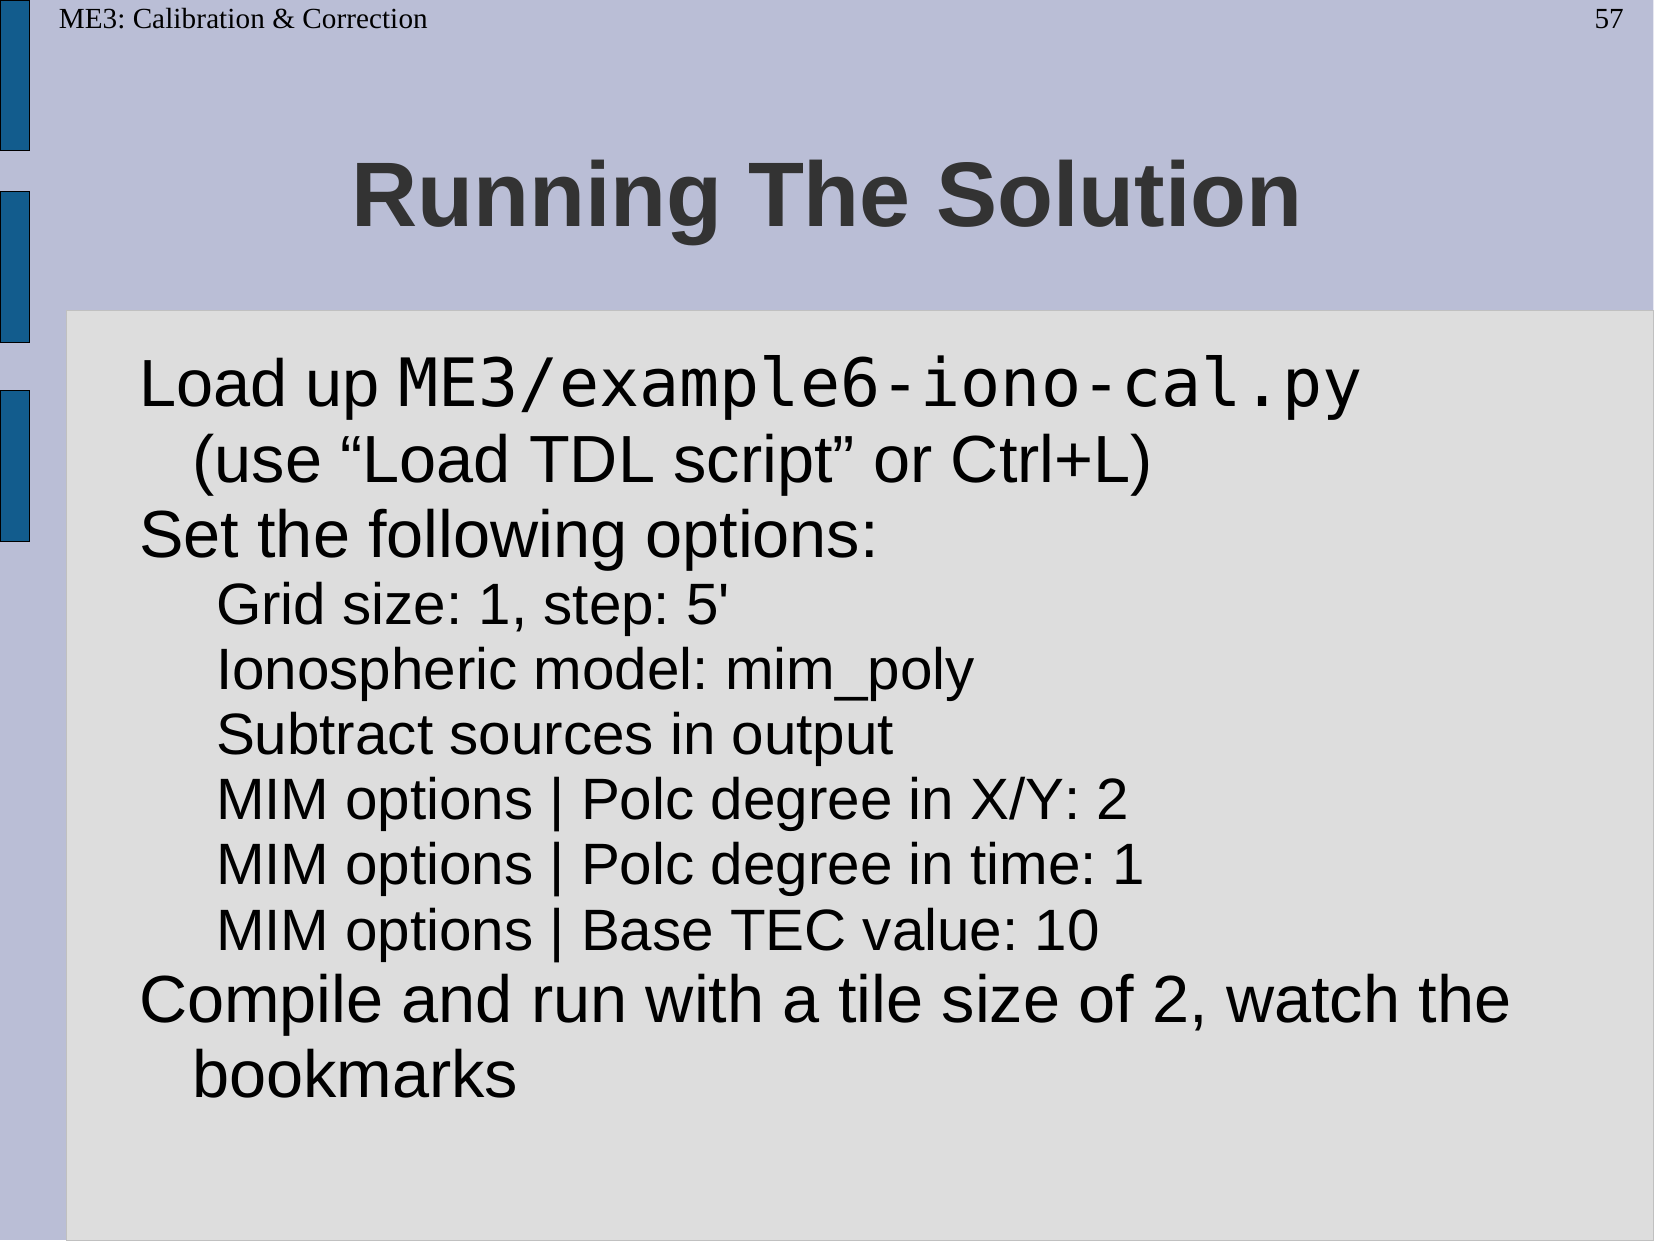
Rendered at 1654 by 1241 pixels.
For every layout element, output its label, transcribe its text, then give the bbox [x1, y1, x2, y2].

title Running The Solution [121, 98, 1534, 291]
list Load up ME3/example6-iono-cal.py (use “Load TDL script” or Ctrl+L) Set the following options: Grid size: 1, step: 5' Ionospheric model: mim_poly Subtract sources in output MIM options | Polc degree in X/Y: 2 MIM options | Polc degree in time: 1 MIM options | Base TEC value: 10 Compile and run with a tile size of 2, watch the bookmarks [121, 344, 1534, 1141]
